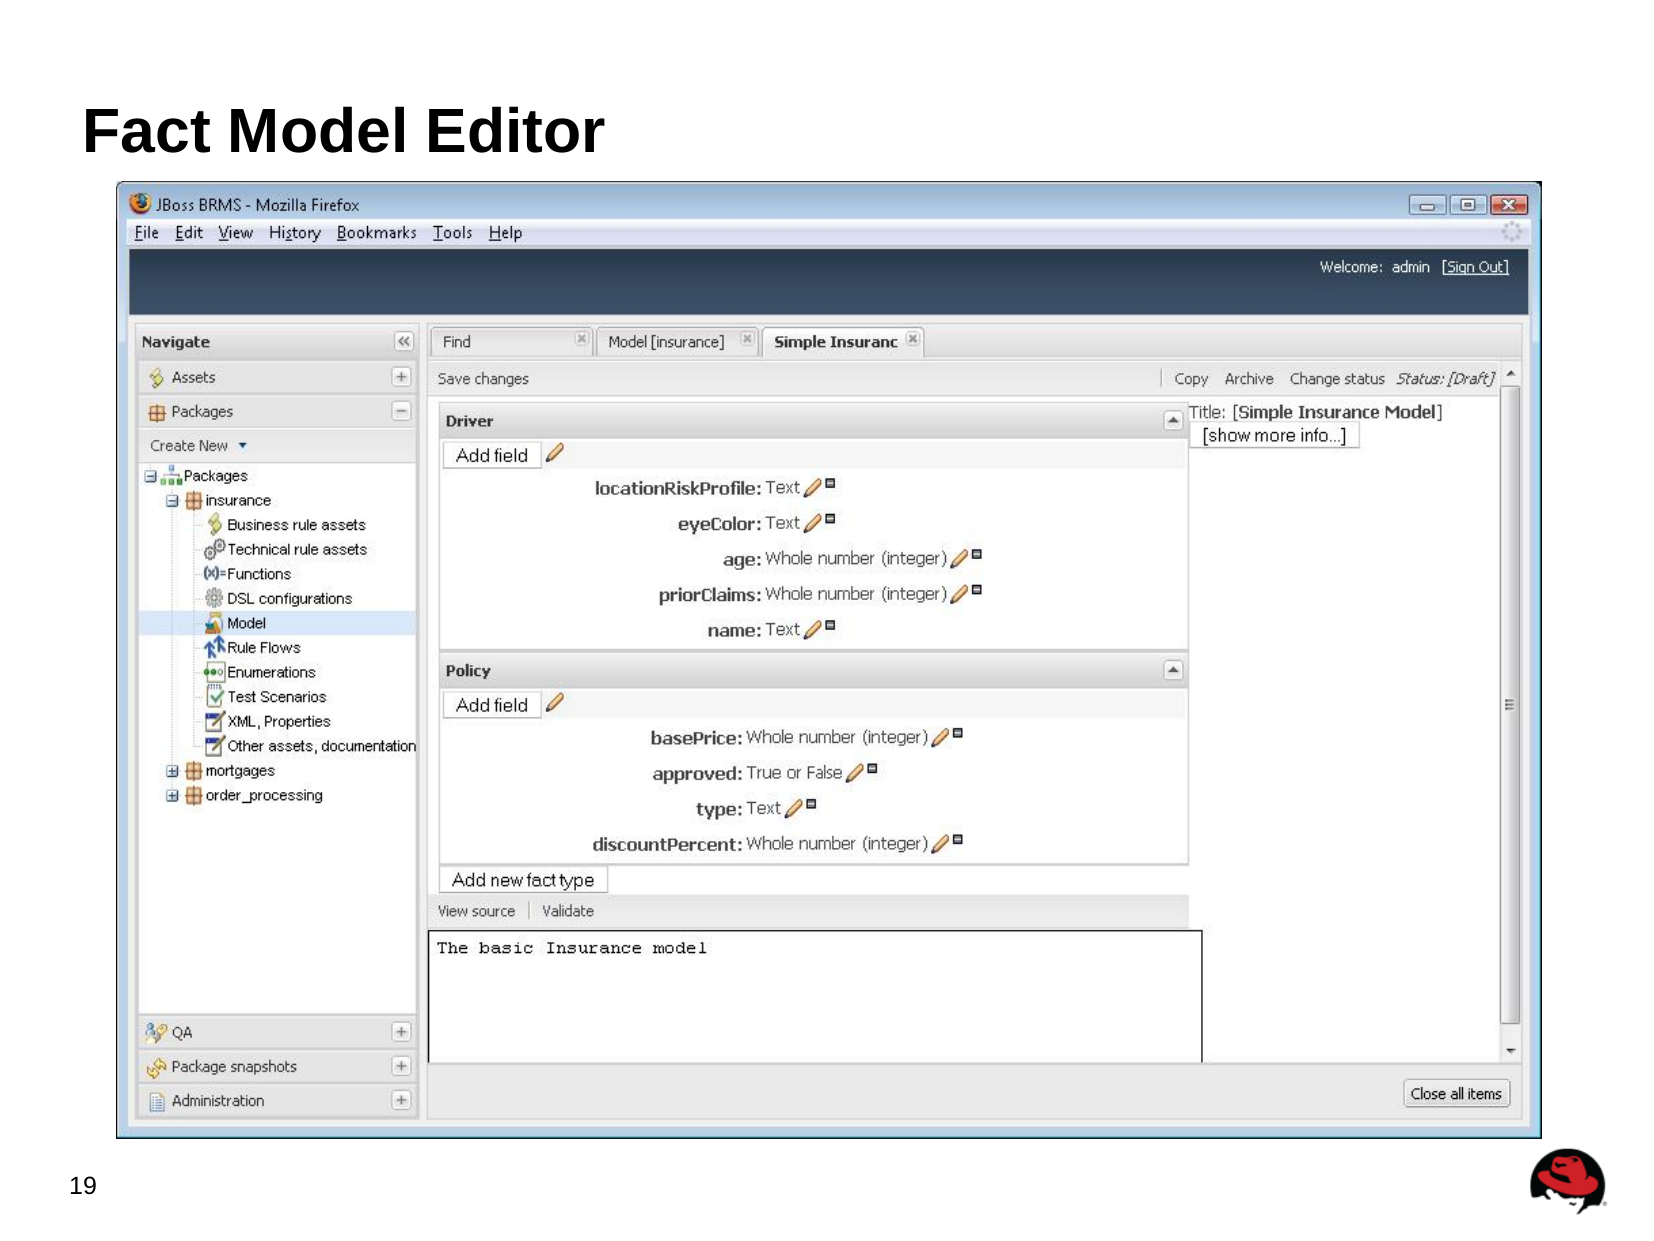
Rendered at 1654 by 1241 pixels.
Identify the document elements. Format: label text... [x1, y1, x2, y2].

title Fact Model Editor [82, 37, 1571, 226]
picture [1529, 1146, 1613, 1224]
picture [116, 181, 1542, 1140]
